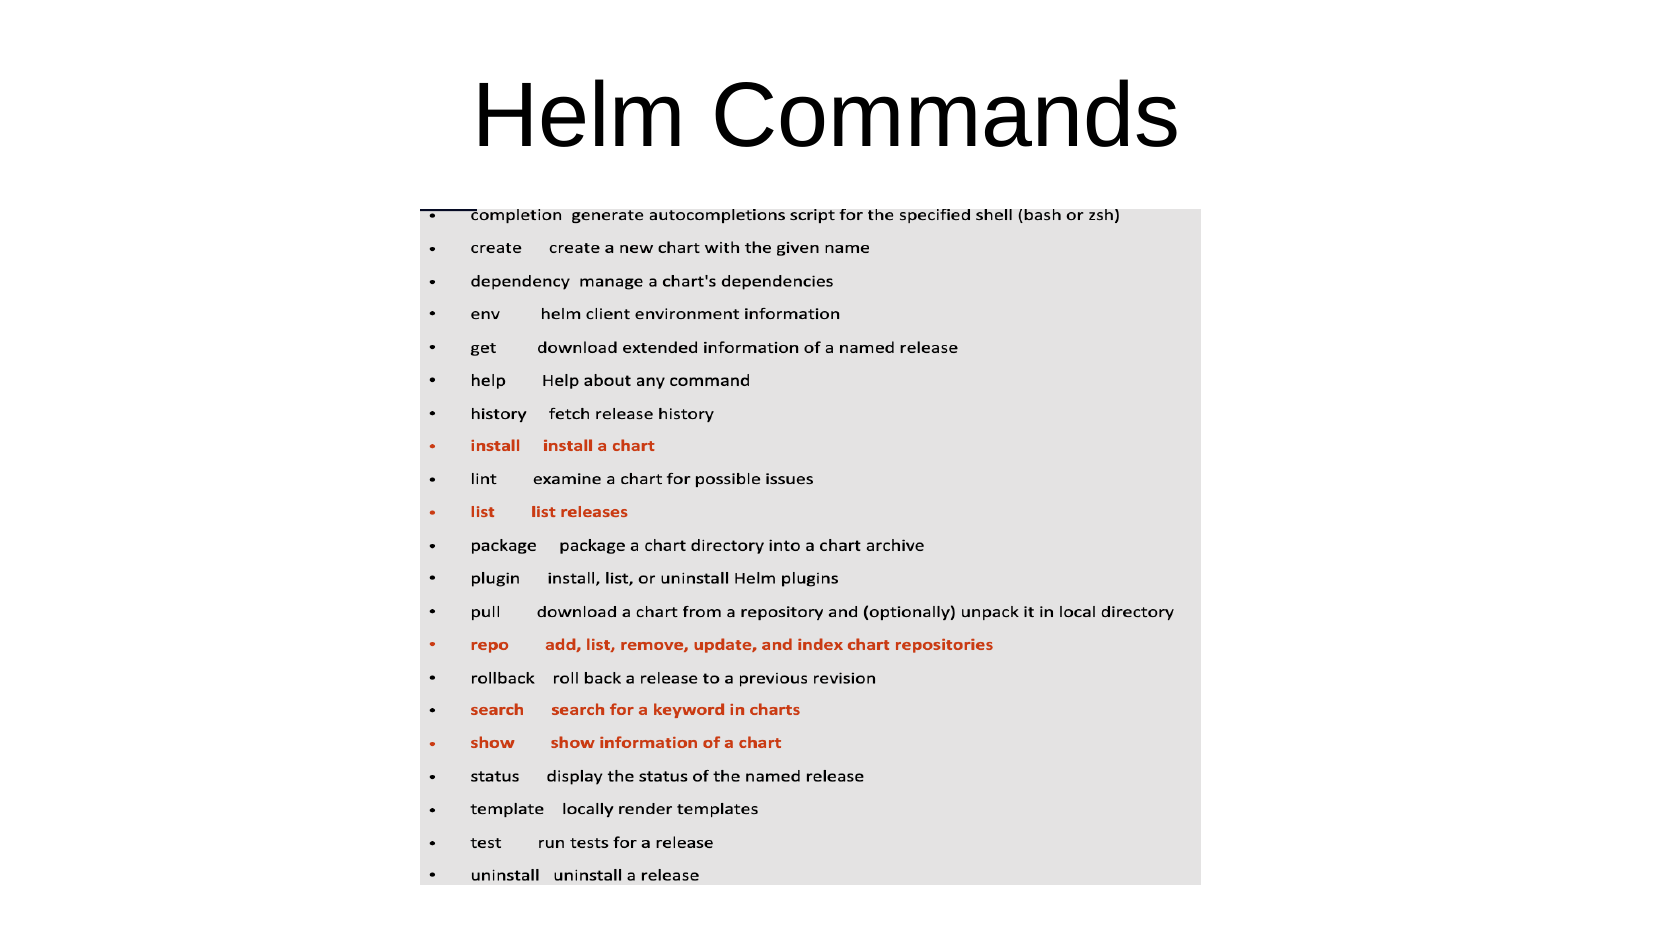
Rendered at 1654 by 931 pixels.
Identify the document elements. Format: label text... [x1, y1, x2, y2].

title Helm Commands [82, 37, 1571, 193]
picture [420, 209, 1201, 886]
